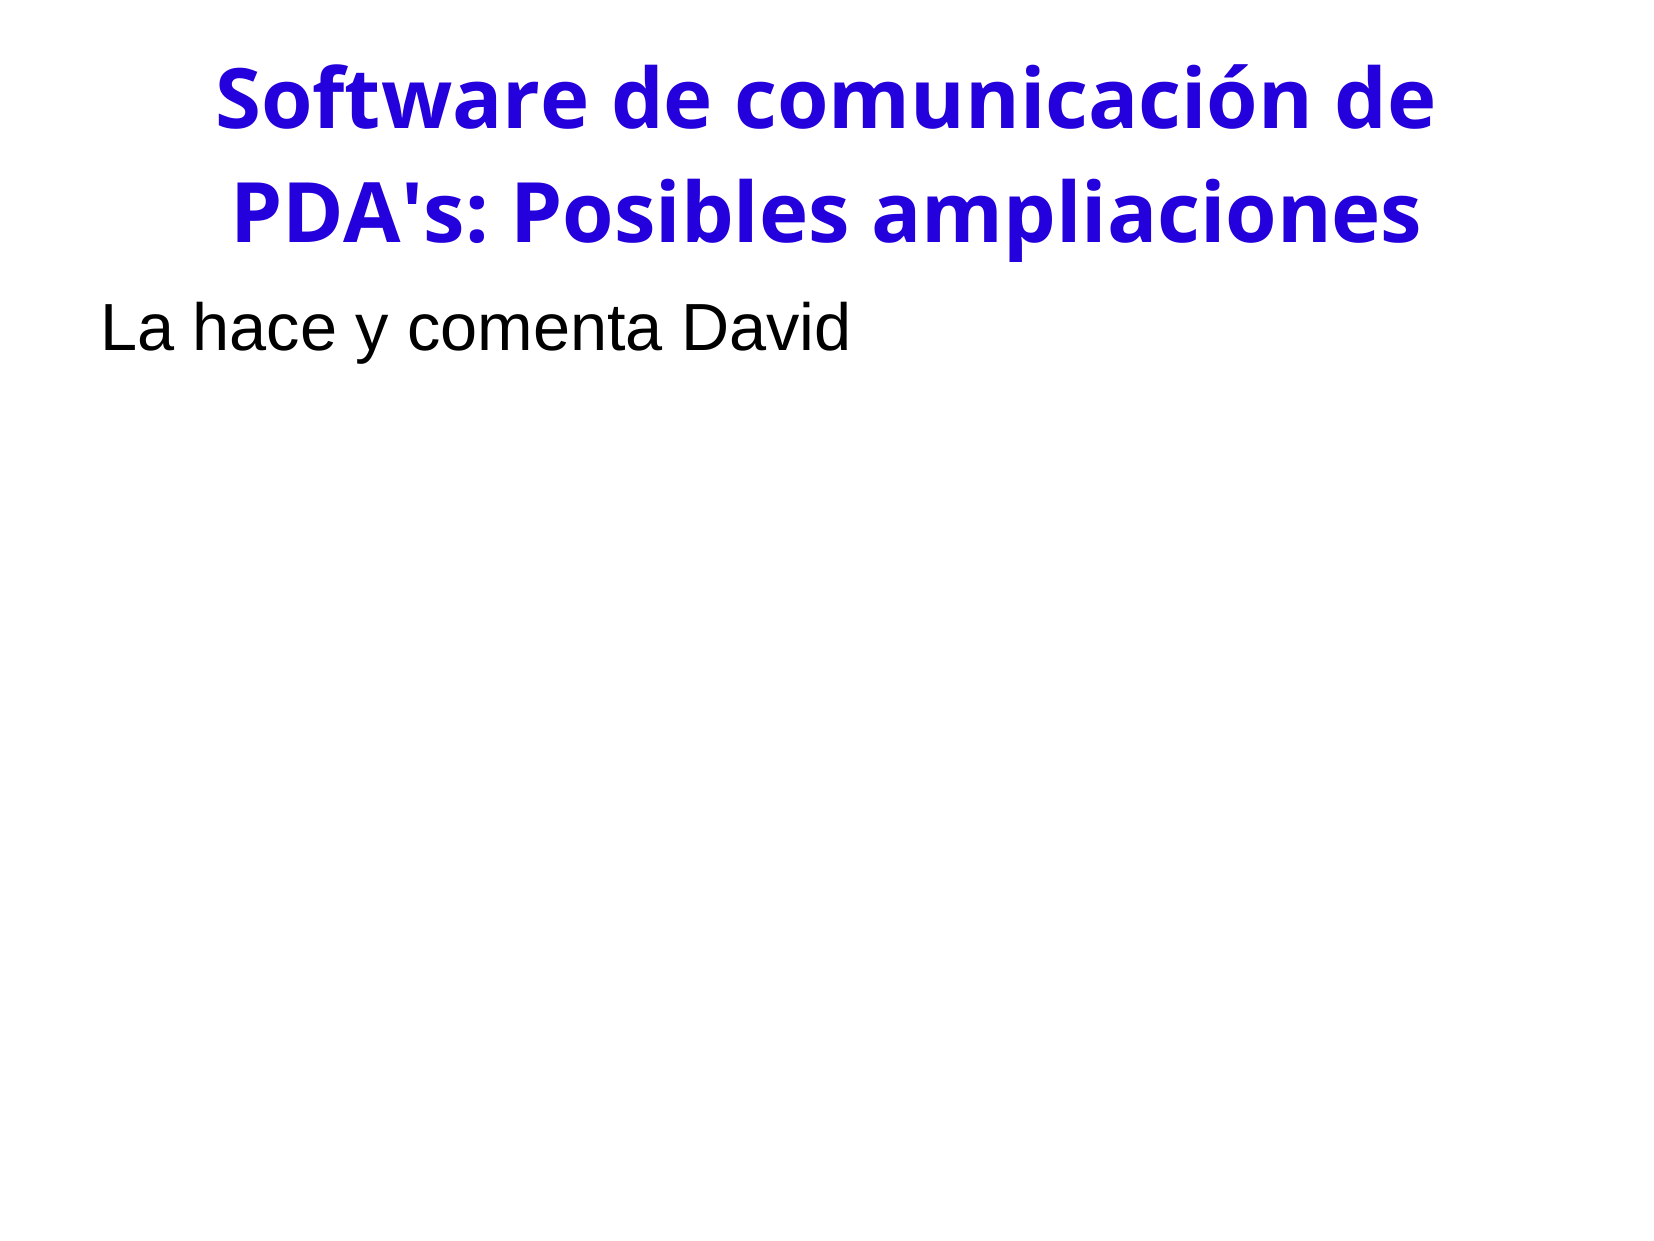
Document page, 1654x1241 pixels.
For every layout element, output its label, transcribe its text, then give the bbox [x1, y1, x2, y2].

title Software de comunicación de PDA's: Posibles ampliaciones [82, 49, 1571, 257]
list La hace y comenta David [82, 290, 1571, 1109]
